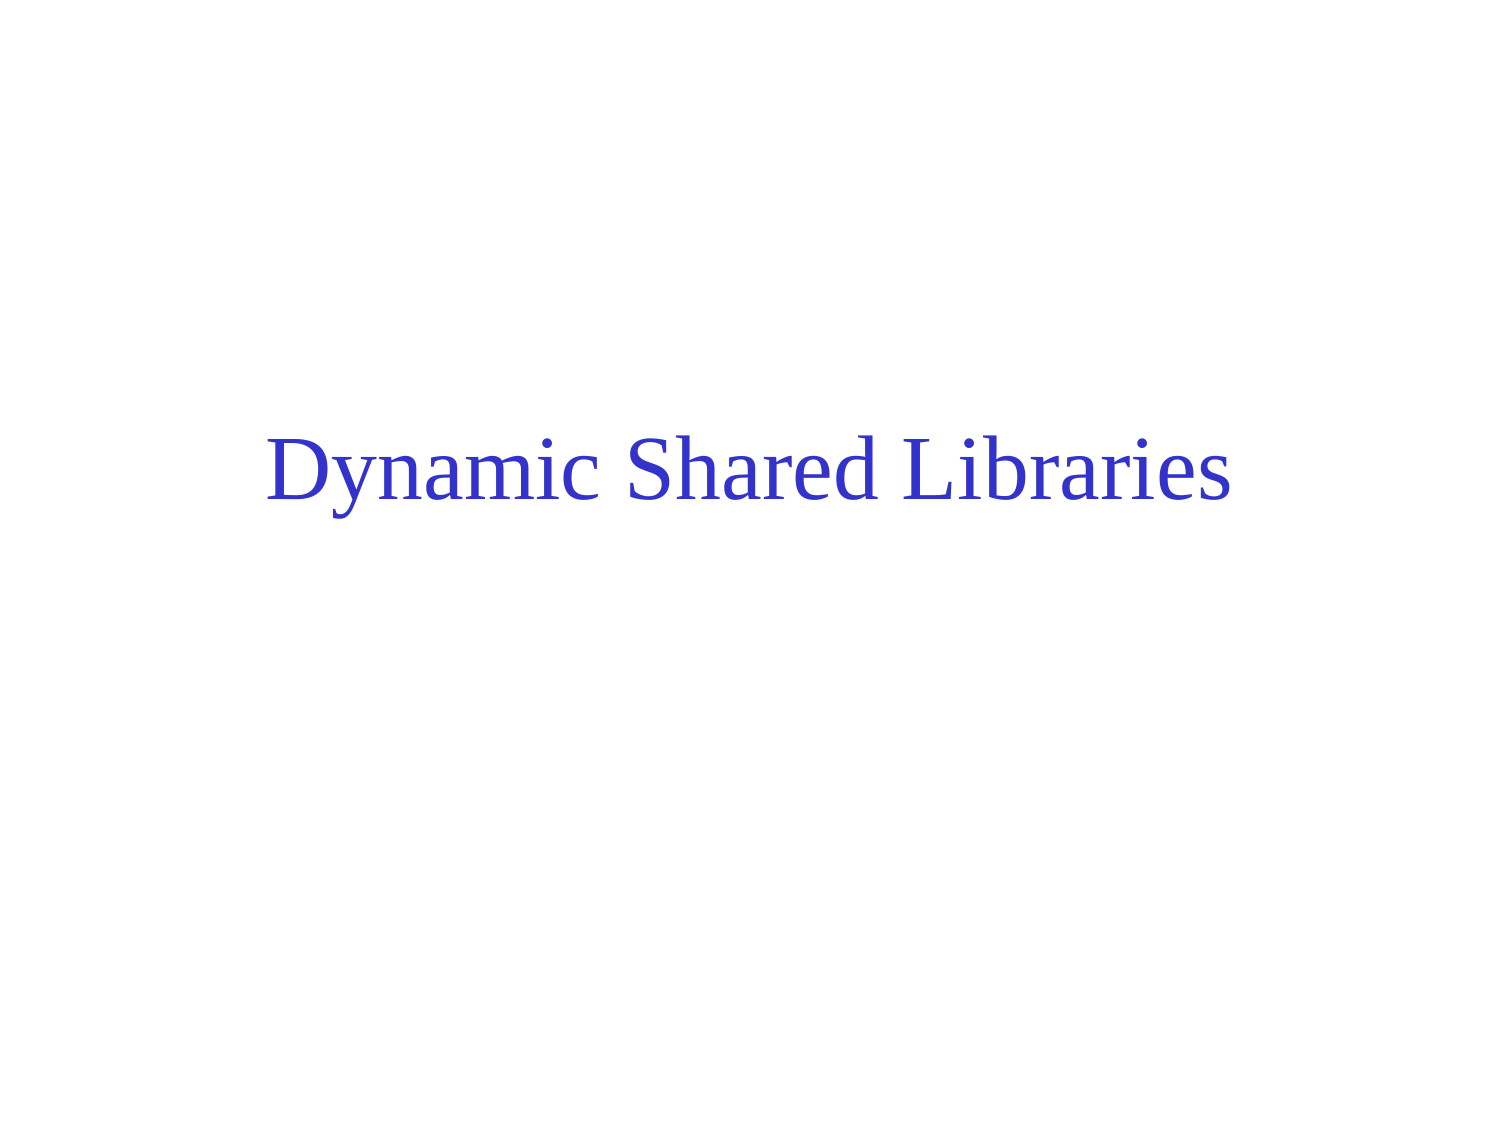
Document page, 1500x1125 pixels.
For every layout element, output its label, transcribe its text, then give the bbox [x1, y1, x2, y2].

title Dynamic Shared Libraries [112, 374, 1388, 563]
